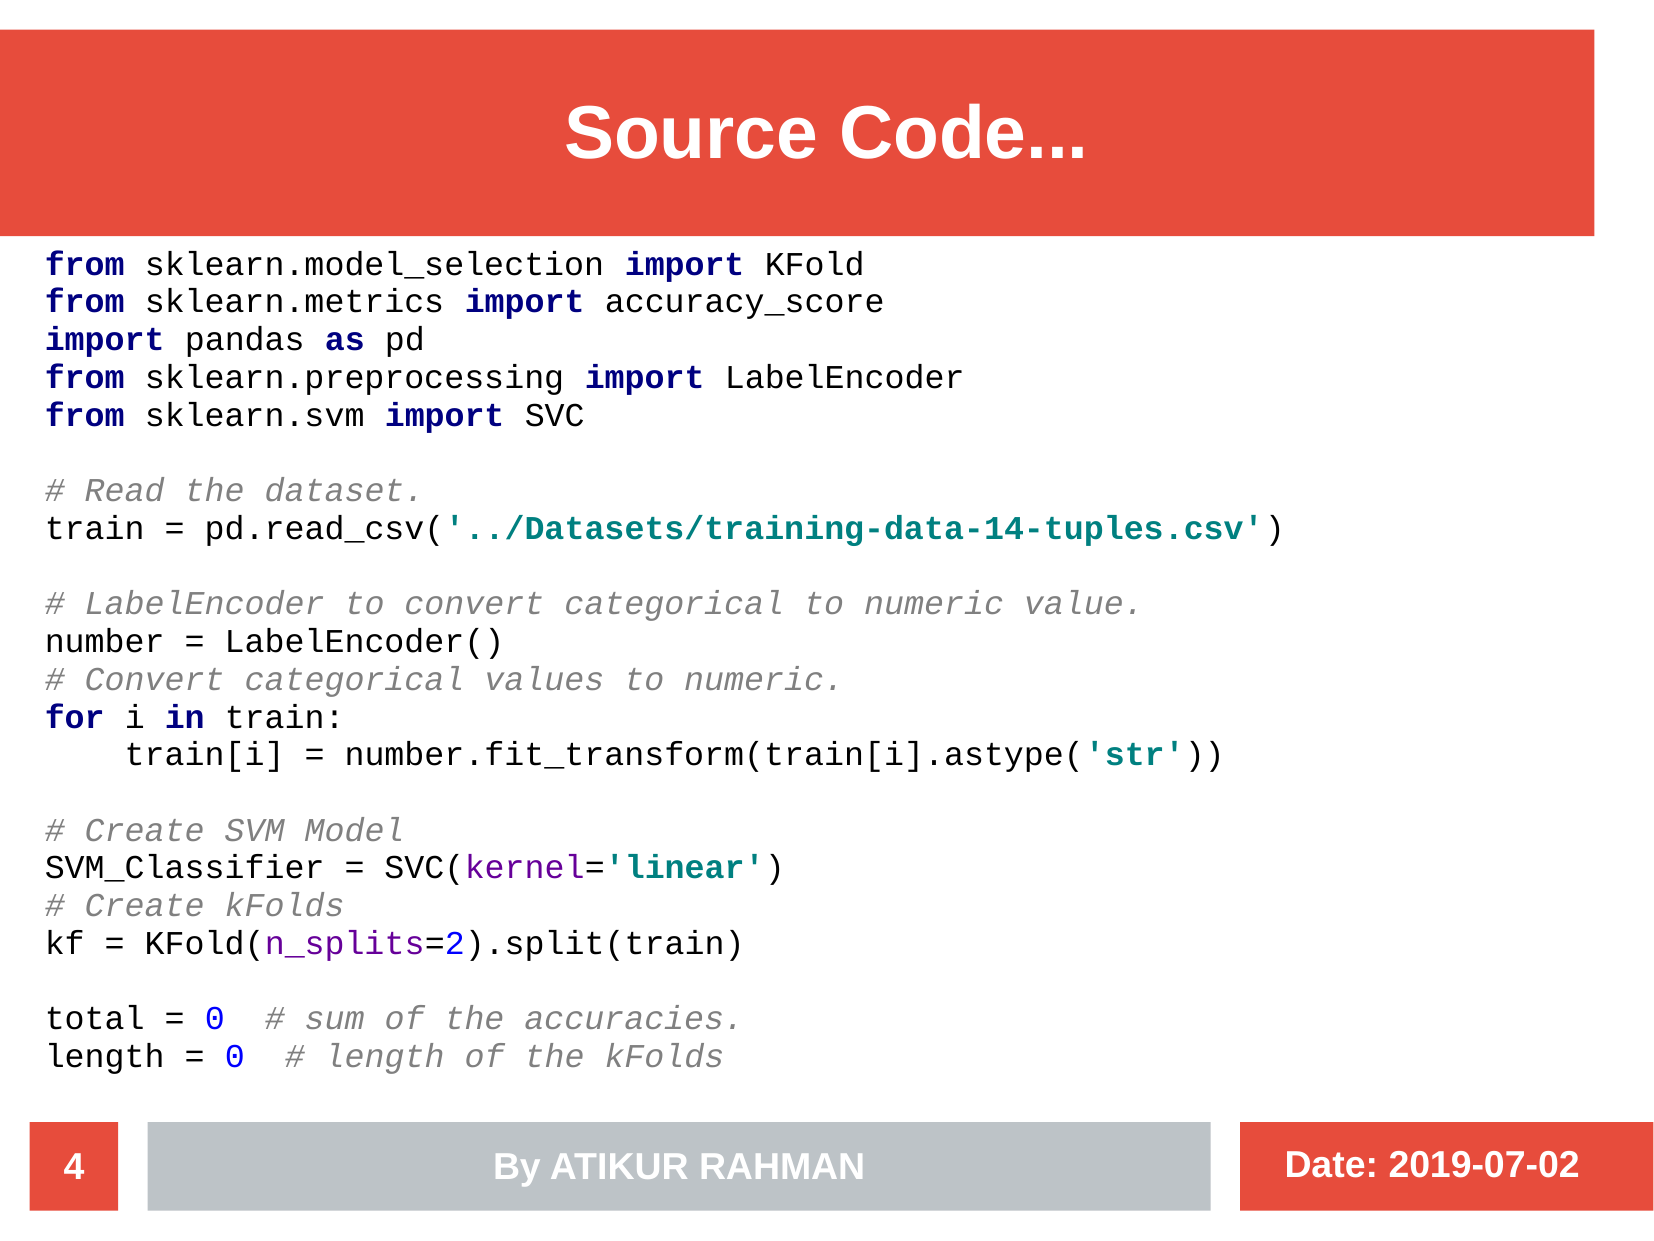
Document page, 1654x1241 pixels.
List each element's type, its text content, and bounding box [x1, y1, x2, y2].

title Source Code... [266, 59, 1388, 207]
text_box from sklearn.model_selection import KFold from sklearn.metrics import accuracy_score import pandas as pd from sklearn.preprocessing import LabelEncoder from sklearn.svm import SVC # Read the dataset. train = pd.read_csv('../Datasets/training-data-14-tuples.csv') # LabelEncoder to convert categorical to numeric value. number = LabelEncoder() # Convert categorical values to numeric. for i in train: train[i] = number.fit_transform(train[i].astype('str')) # Create SVM Model SVM_Classifier = SVC(kernel='linear') # Create kFolds kf = KFold(n_splits=2).split(train) total = 0 # sum of the accuracies. length = 0 # length of the kFolds [30, 240, 1635, 1094]
